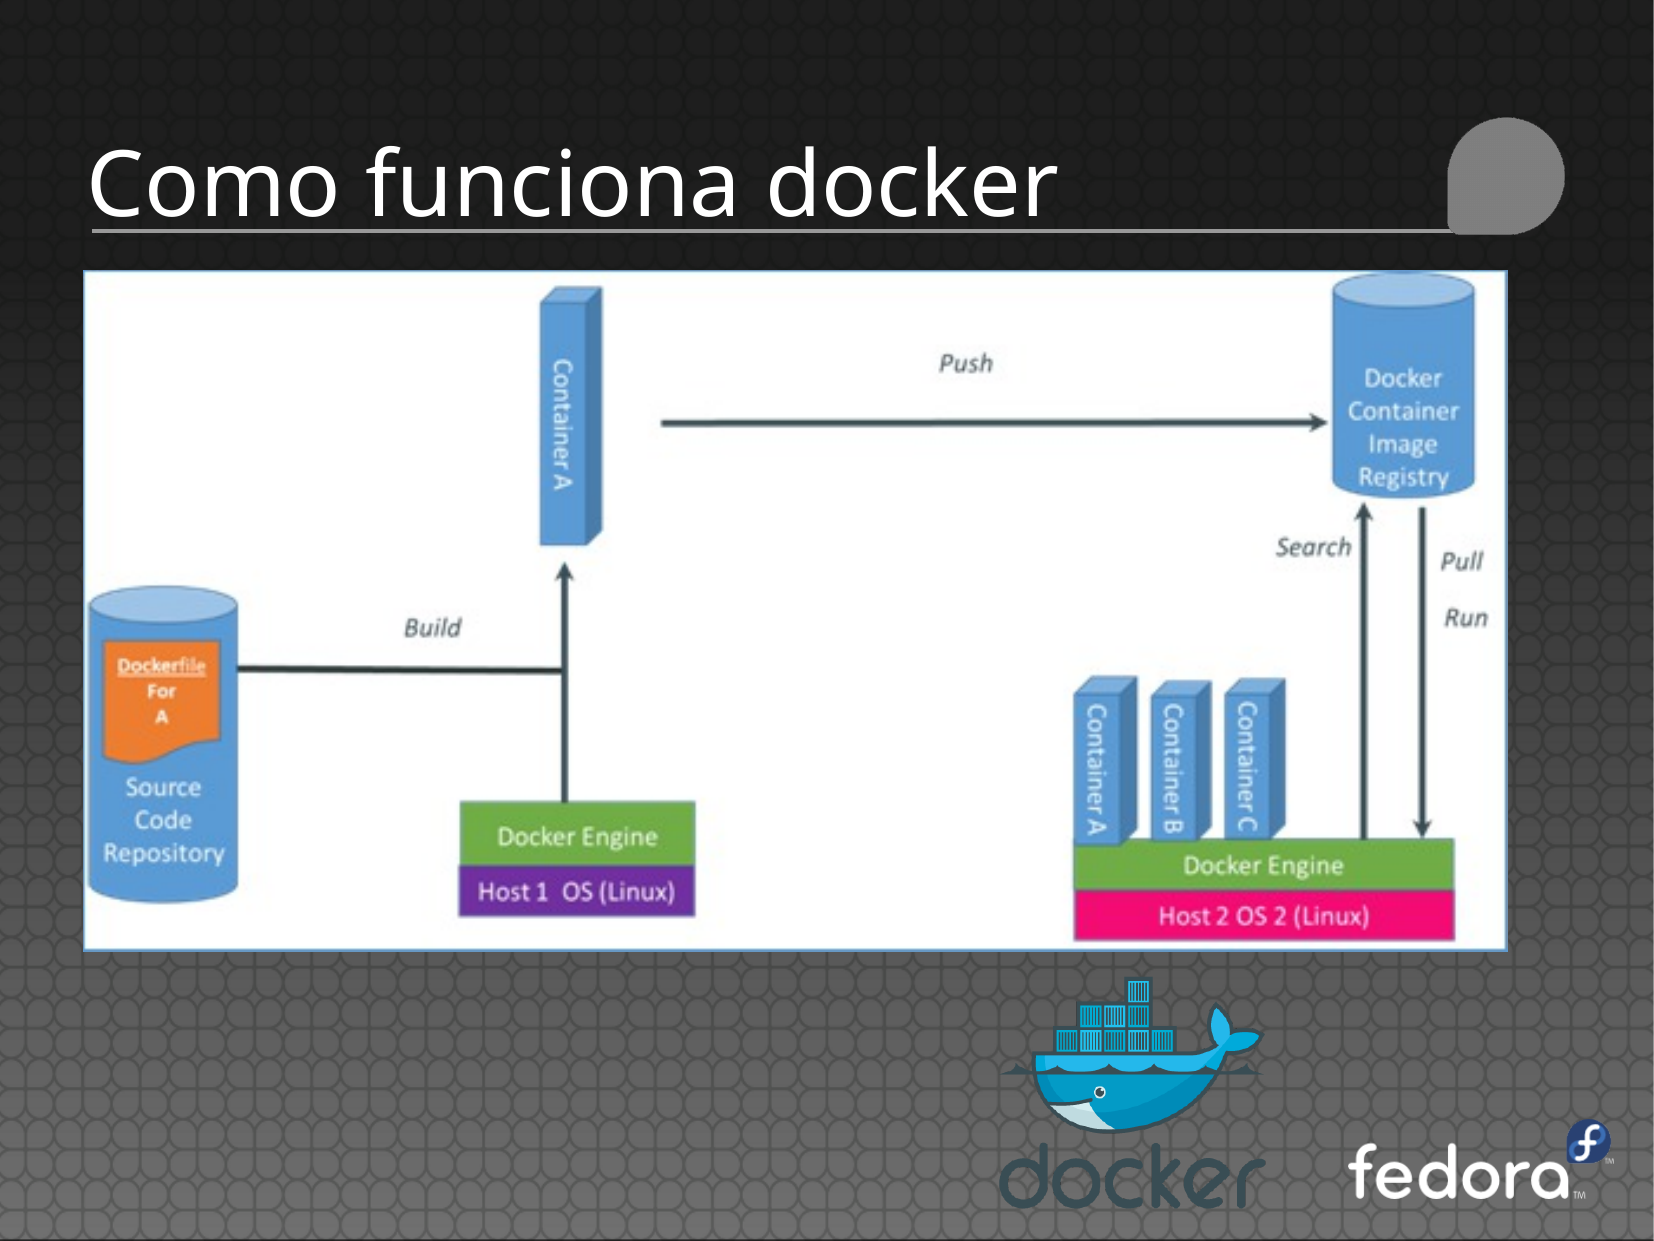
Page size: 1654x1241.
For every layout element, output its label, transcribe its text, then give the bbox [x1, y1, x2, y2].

title Como funciona docker [86, 112, 1576, 249]
picture [0, 0, 1654, 1241]
